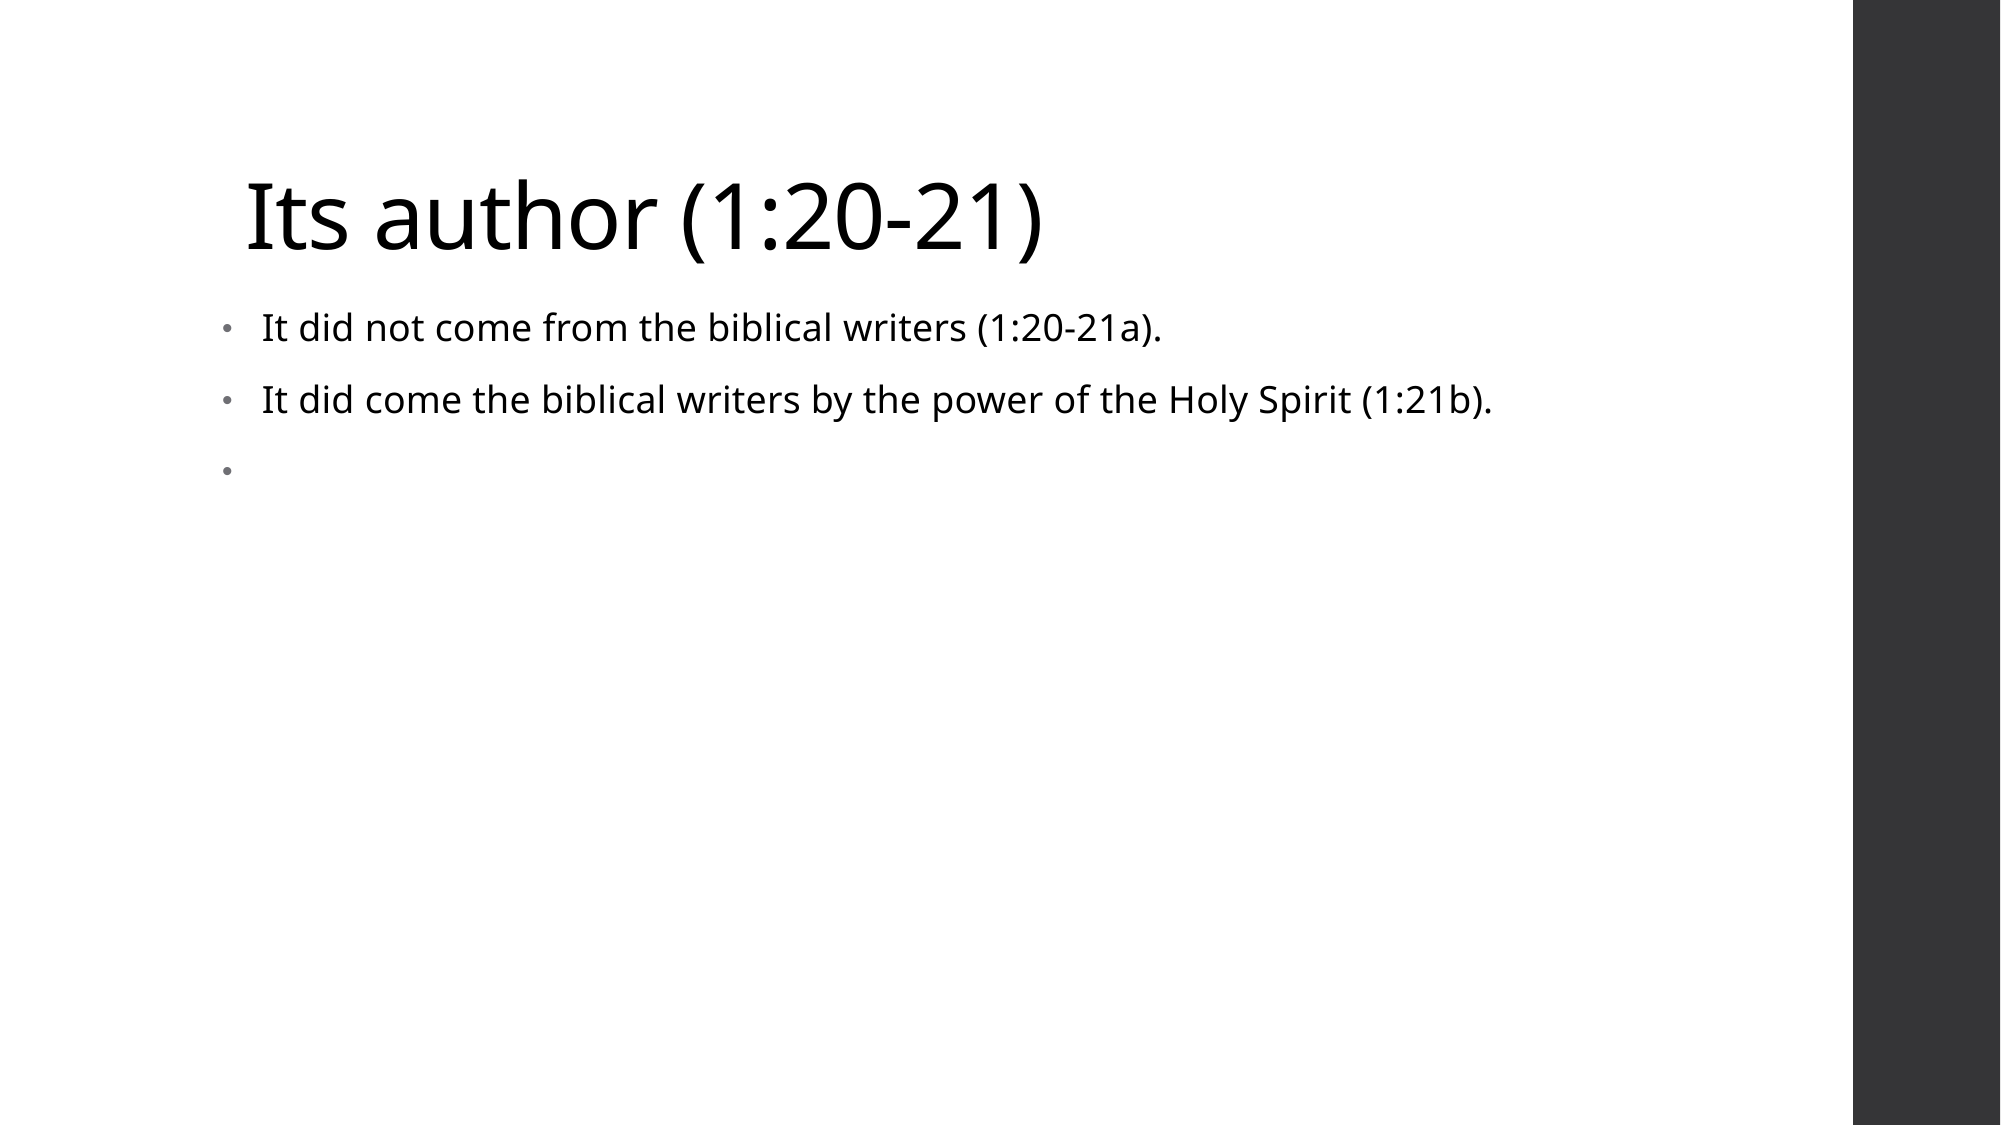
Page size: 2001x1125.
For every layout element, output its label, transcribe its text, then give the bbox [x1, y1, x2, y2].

list It did not come from the biblical writers (1:20-21a). It did come the biblical writers by the power of the Holy Spirit (1:21b). [206, 299, 1617, 1014]
title Its author (1:20-21) [206, 60, 1797, 278]
